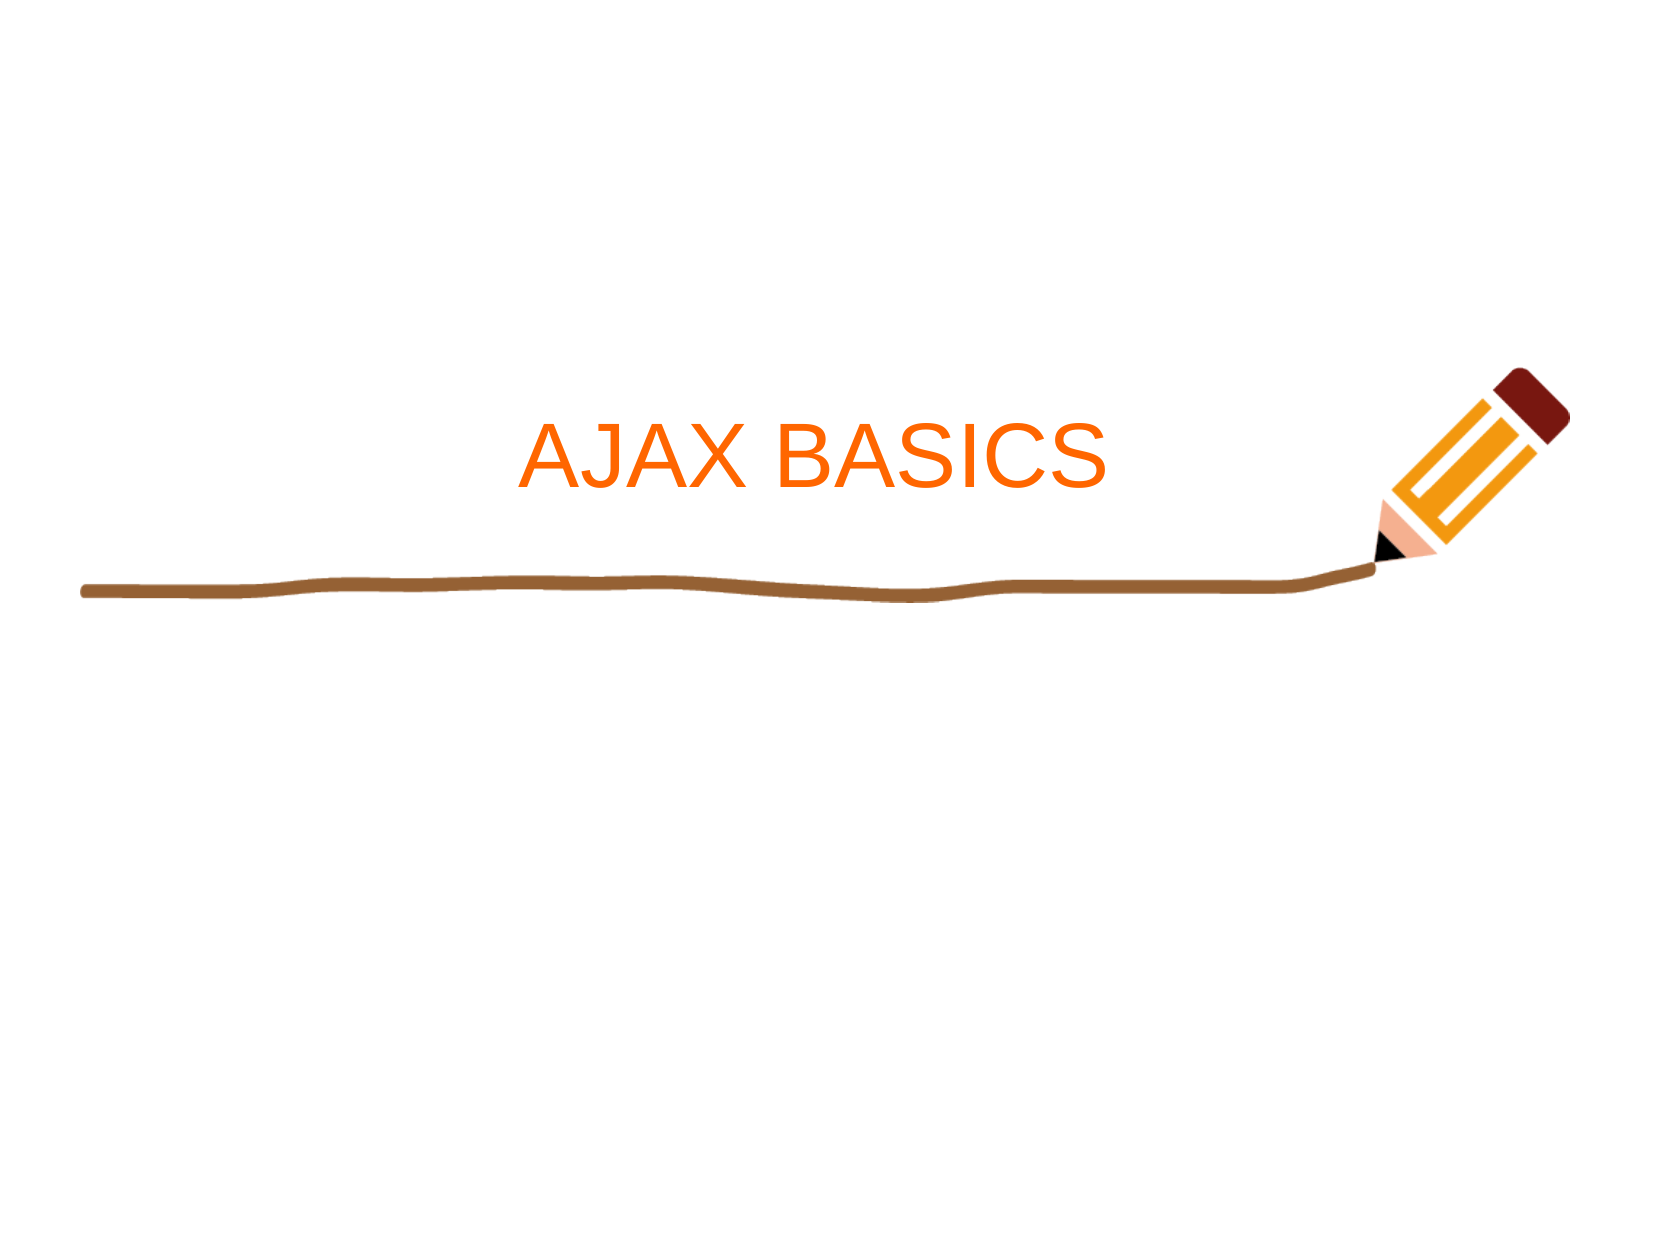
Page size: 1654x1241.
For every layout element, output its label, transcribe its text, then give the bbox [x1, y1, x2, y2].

title AJAX BASICS [82, 250, 1548, 661]
picture [1548, 367, 1570, 603]
